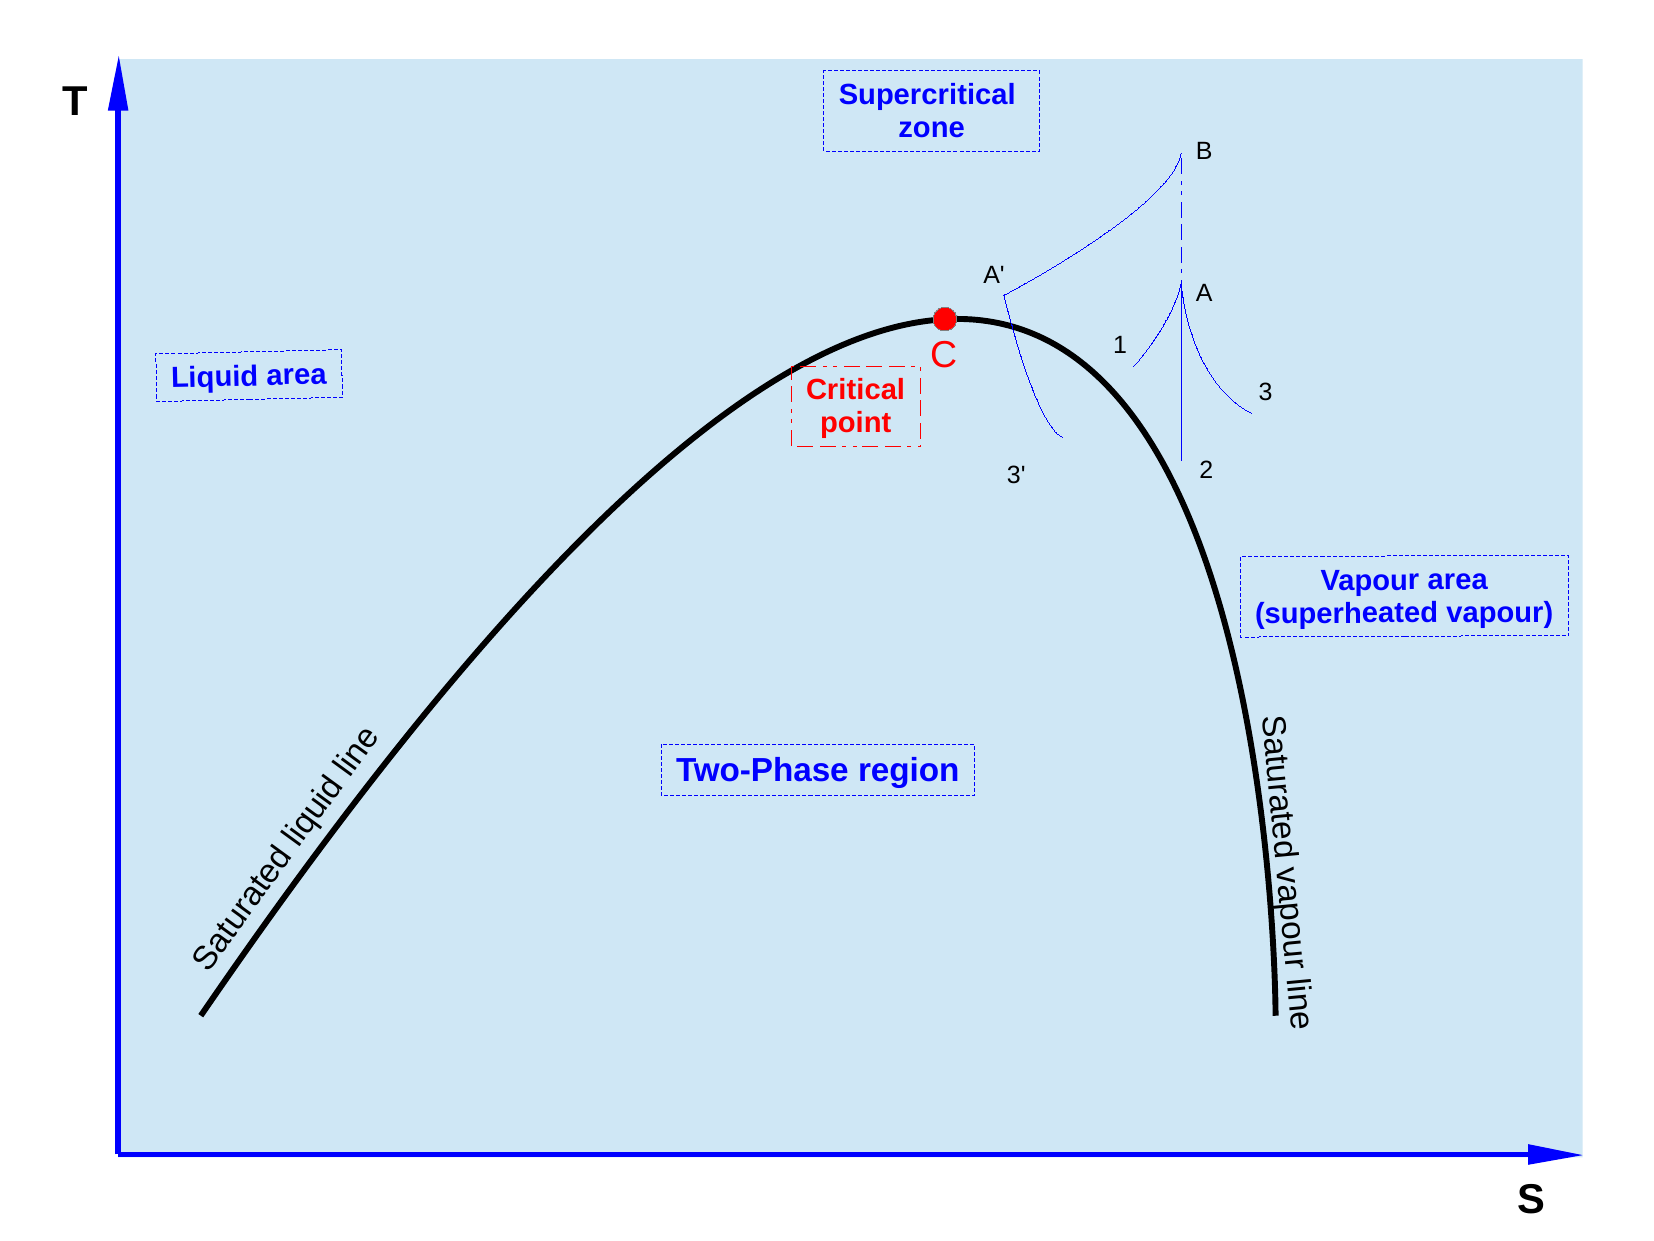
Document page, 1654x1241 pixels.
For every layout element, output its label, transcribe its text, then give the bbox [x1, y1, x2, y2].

text_box Two-Phase region [661, 744, 975, 796]
text_box C [915, 326, 973, 383]
text_box 3 [1243, 370, 1288, 414]
text_box Liquid area [155, 349, 343, 402]
text_box [120, 59, 1583, 1154]
text_box B [1181, 129, 1228, 173]
text_box A' [968, 253, 1020, 297]
text_box Vapour area (superheated vapour) [1240, 555, 1569, 638]
text_box A [1181, 271, 1228, 315]
text_box Saturated vapour line [1246, 698, 1330, 1048]
text_box 2 [1184, 448, 1229, 492]
text_box Supercritical zone [823, 70, 1040, 152]
text_box Saturated liquid line [169, 702, 401, 994]
text_box 3' [992, 453, 1041, 497]
text_box Critical point [791, 366, 921, 447]
text_box 1 [1098, 323, 1143, 367]
text_box T [47, 70, 103, 132]
text_box S [1502, 1168, 1560, 1230]
